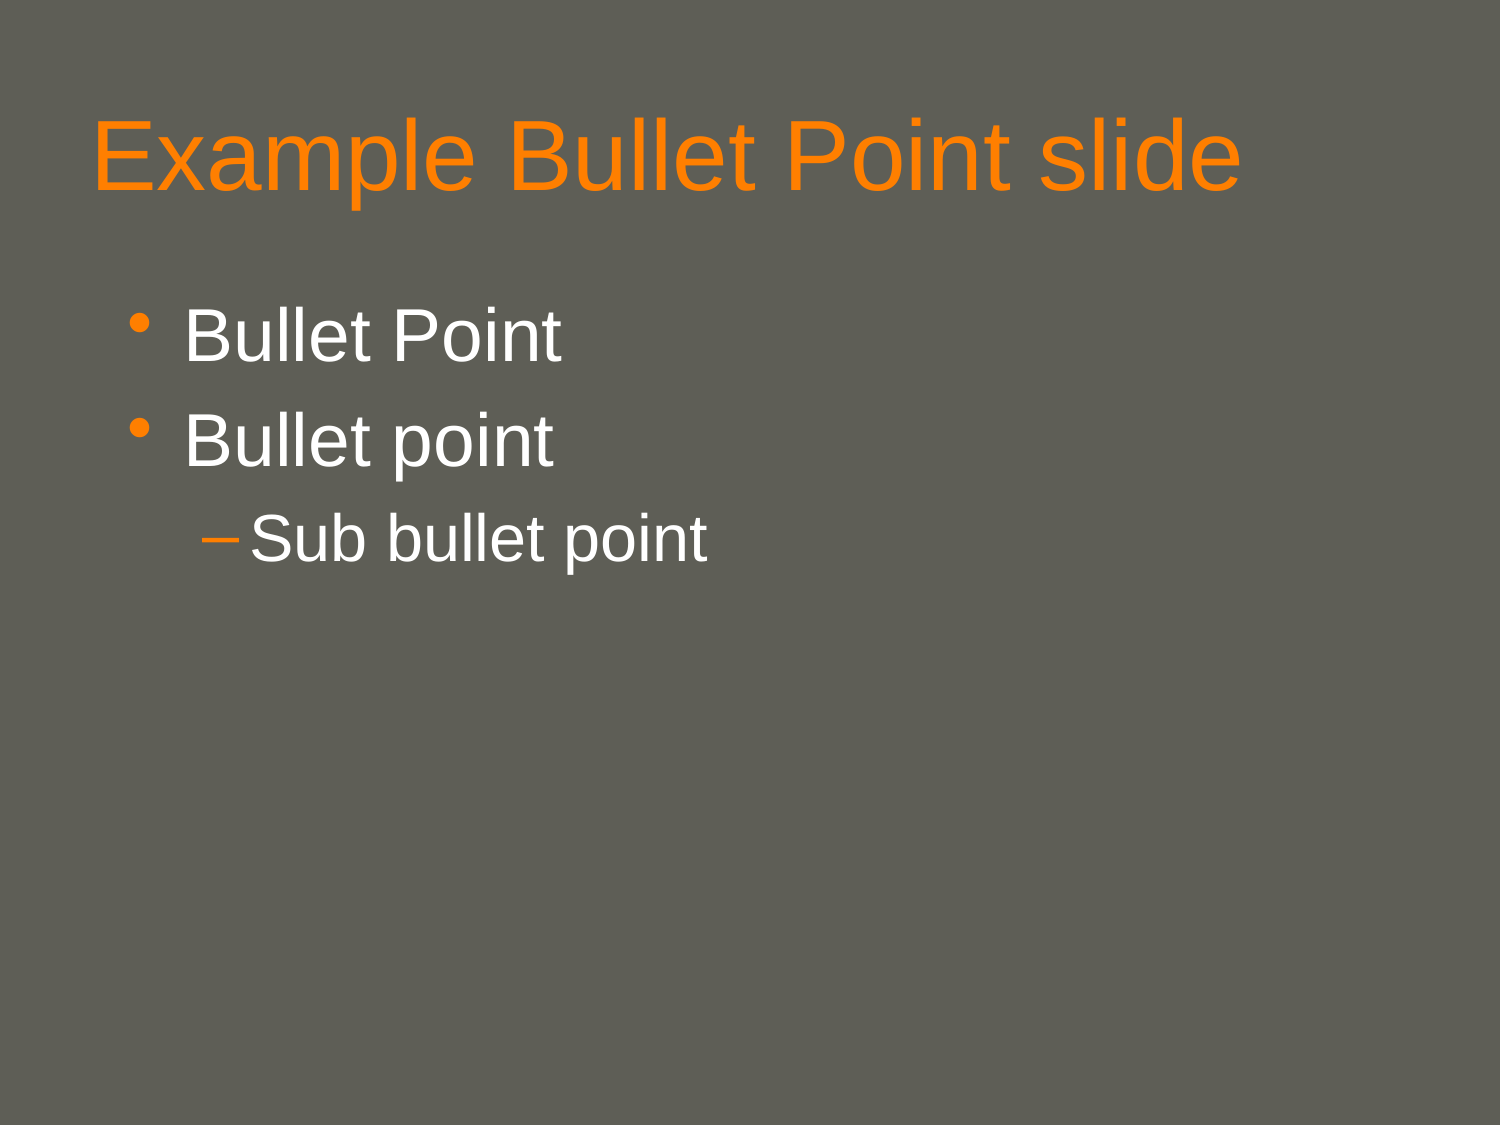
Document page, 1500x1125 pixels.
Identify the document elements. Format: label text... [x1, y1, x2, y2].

title Example Bullet Point slide [75, 45, 1425, 256]
list Bullet Point Bullet point Sub bullet point [112, 278, 1425, 1005]
